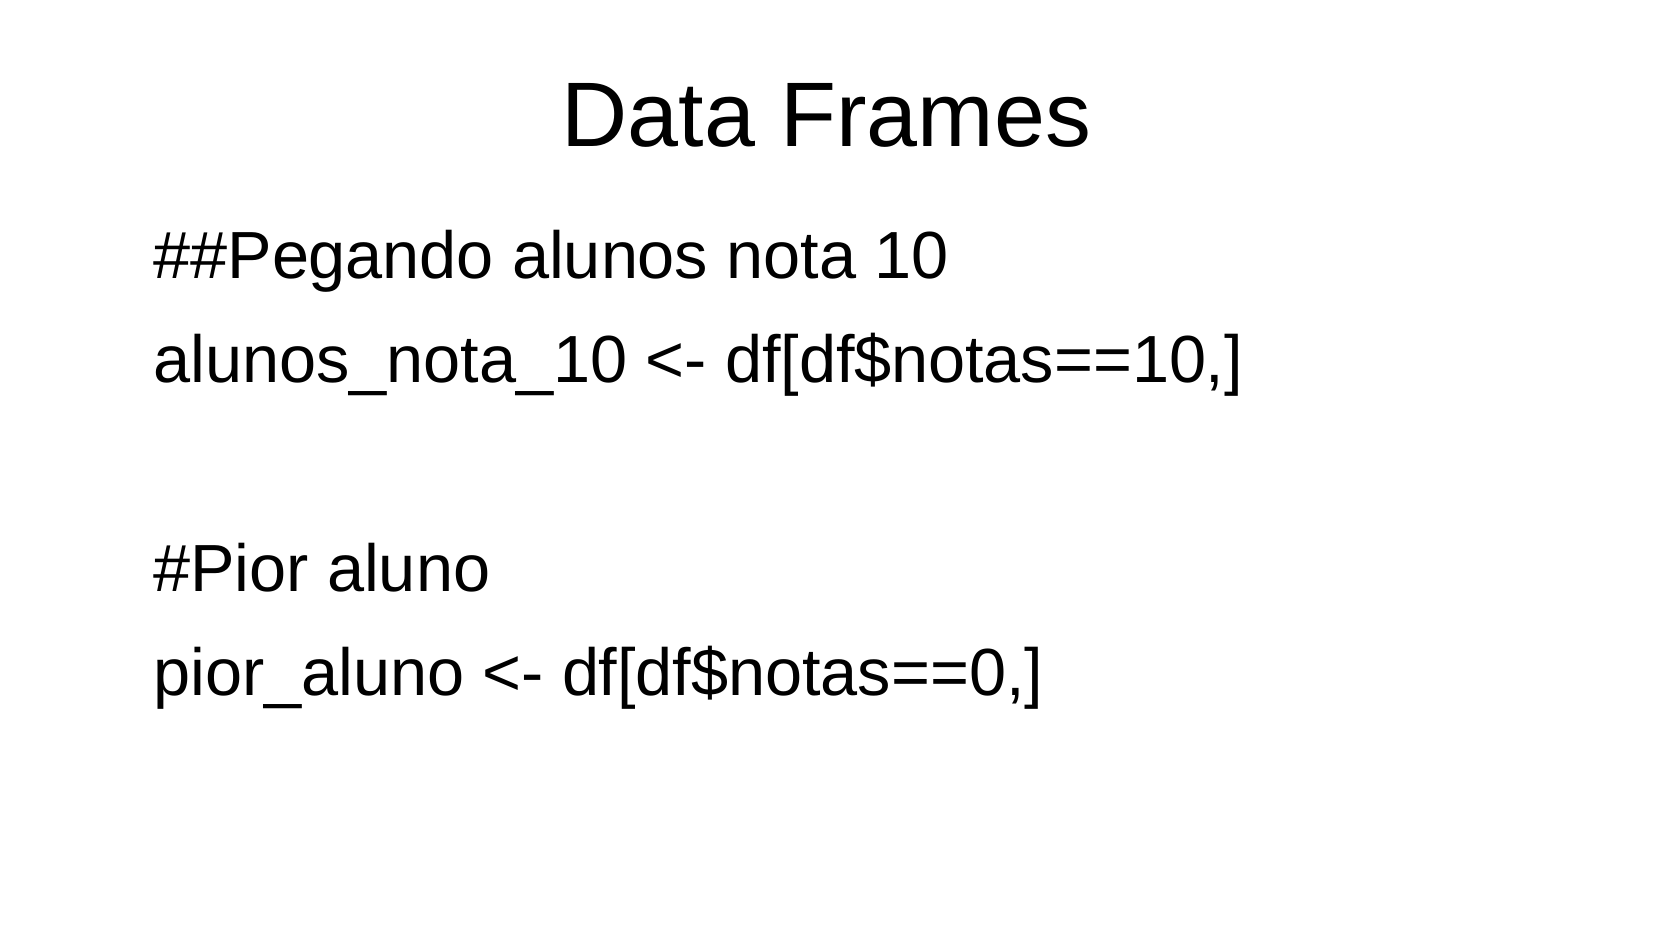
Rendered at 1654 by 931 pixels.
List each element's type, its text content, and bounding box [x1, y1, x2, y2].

title Data Frames [82, 37, 1571, 193]
list ##Pegando alunos nota 10 alunos_nota_10 <- df[df$notas==10,] #Pior aluno pior_aluno <- df[df$notas==0,] [82, 217, 1571, 758]
